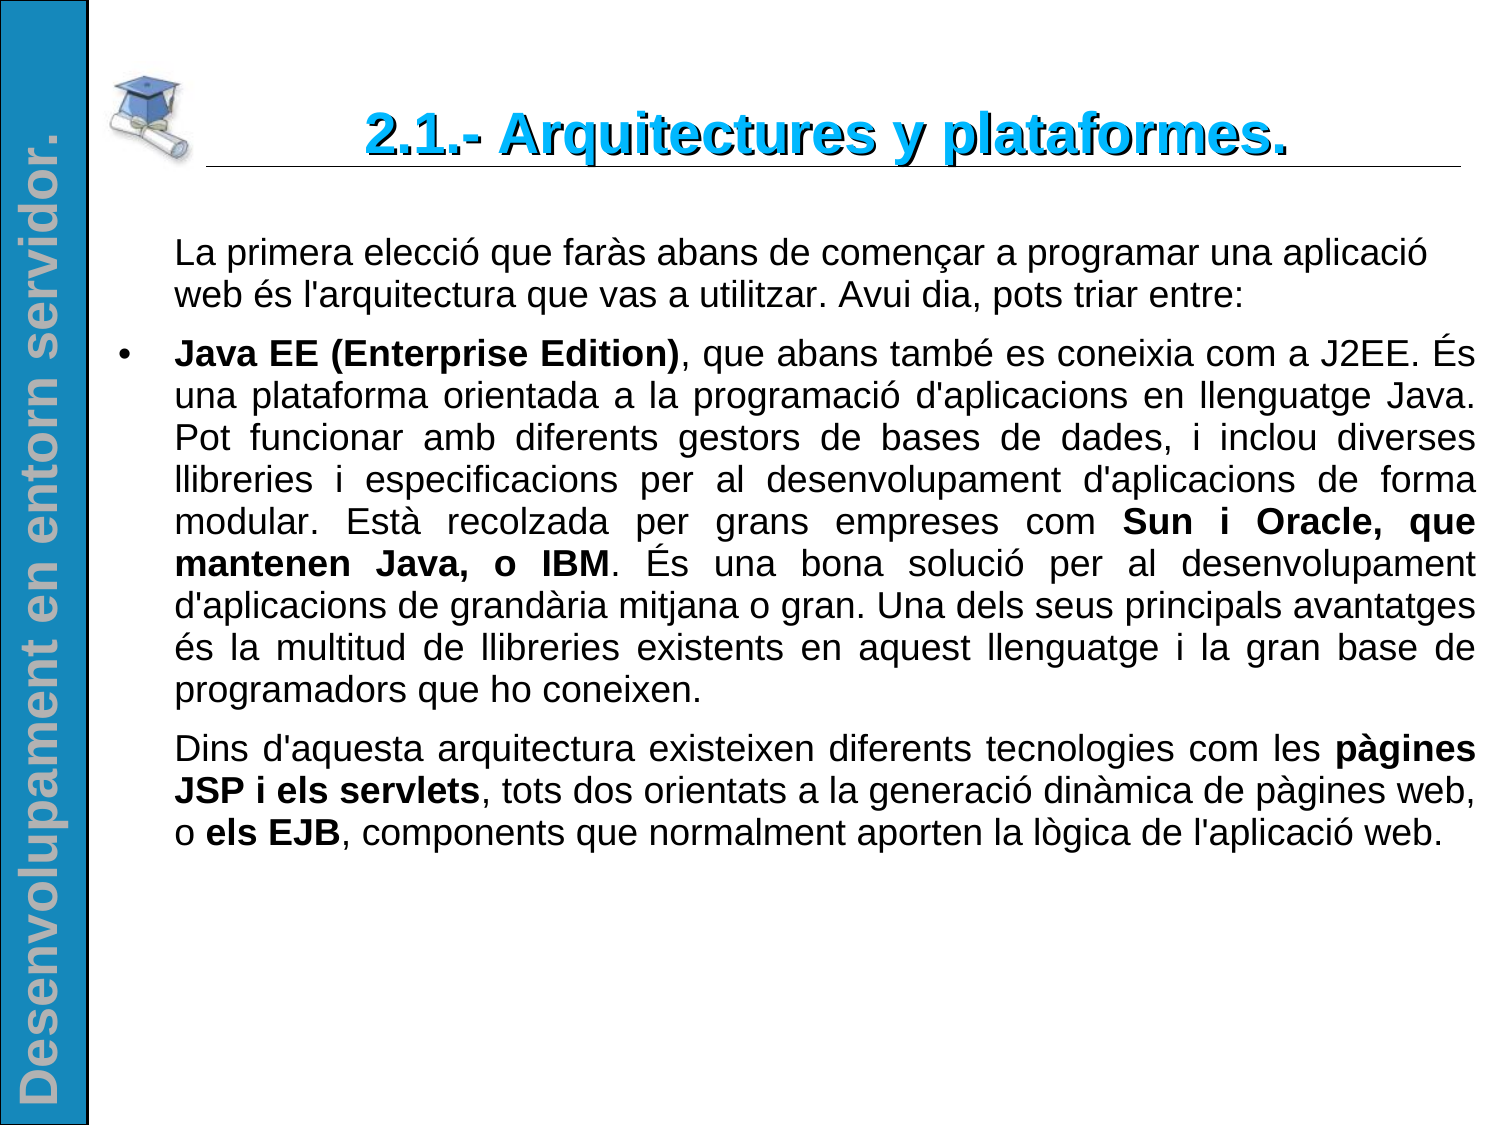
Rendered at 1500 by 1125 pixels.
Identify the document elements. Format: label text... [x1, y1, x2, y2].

list La primera elecció que faràs abans de començar a programar una aplicació web és l'arquitectura que vas a utilitzar. Avui dia, pots triar entre: Java EE (Enterprise Edition), que abans també es coneixia com a J2EE. És una plataforma orientada a la programació d'aplicacions en llenguatge Java. Pot funcionar amb diferents gestors de bases de dades, i inclou diverses llibreries i especificacions per al desenvolupament d'aplicacions de forma modular. Està recolzada per grans empreses com Sun i Oracle, que mantenen Java, o IBM. És una bona solució per al desenvolupament d'aplicacions de grandària mitjana o gran. Una dels seus principals avantatges és la multitud de llibreries existents en aquest llenguatge i la gran base de programadors que ho coneixen. Dins d'aquesta arquitectura existeixen diferents tecnologies com les pàgines JSP i els servlets, tots dos orientats a la generació dinàmica de pàgines web, o els EJB, components que normalment aporten la lògica de l'aplicació web. [118, 231, 1477, 975]
picture [93, 61, 206, 174]
title 2.1.- Arquitectures y plataformes. [206, 88, 1447, 178]
